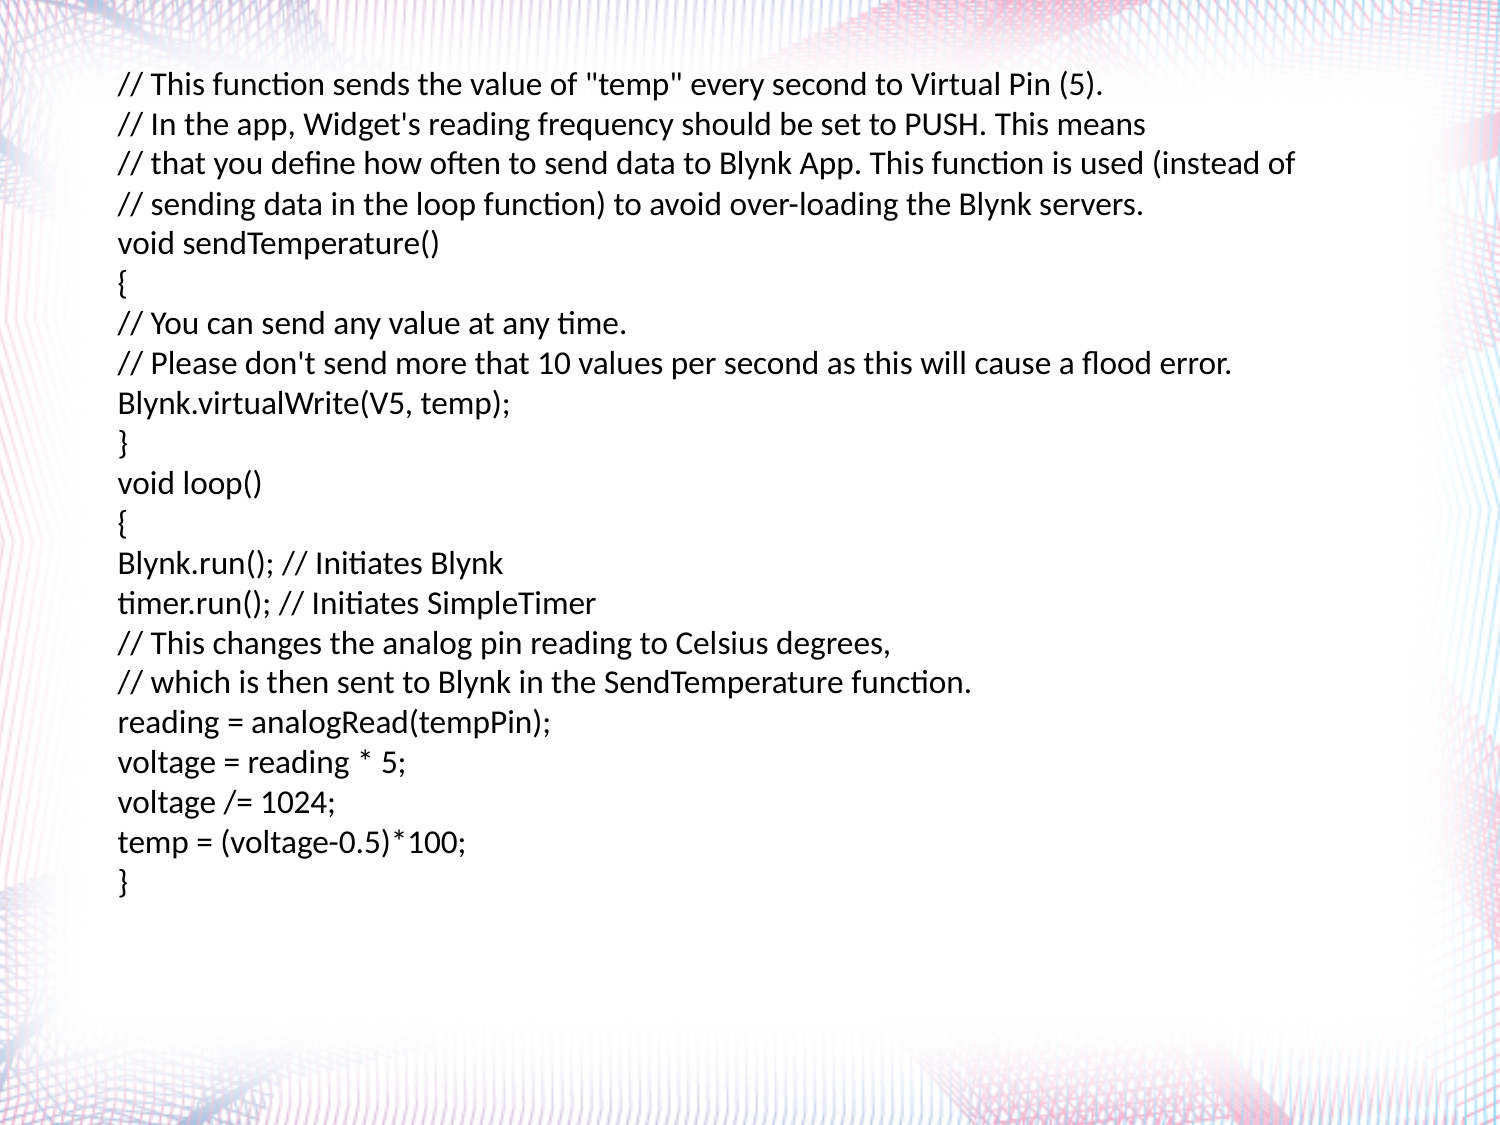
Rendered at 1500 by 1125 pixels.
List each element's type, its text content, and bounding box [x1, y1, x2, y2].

picture [0, 0, 1500, 1125]
text_box // This function sends the value of "temp" every second to Virtual Pin (5). // In the app, Widget's reading frequency should be set to PUSH. This means // that you define how often to send data to Blynk App. This function is used (instead of // sending data in the loop function) to avoid over-loading the Blynk servers. void sendTemperature() { // You can send any value at any time. // Please don't send more that 10 values per second as this will cause a flood error. Blynk.virtualWrite(V5, temp); } void loop() { Blynk.run(); // Initiates Blynk timer.run(); // Initiates SimpleTimer // This changes the analog pin reading to Celsius degrees, // which is then sent to Blynk in the SendTemperature function. reading = analogRead(tempPin); voltage = reading * 5; voltage /= 1024; temp = (voltage-0.5)*100; } [102, 54, 1391, 908]
